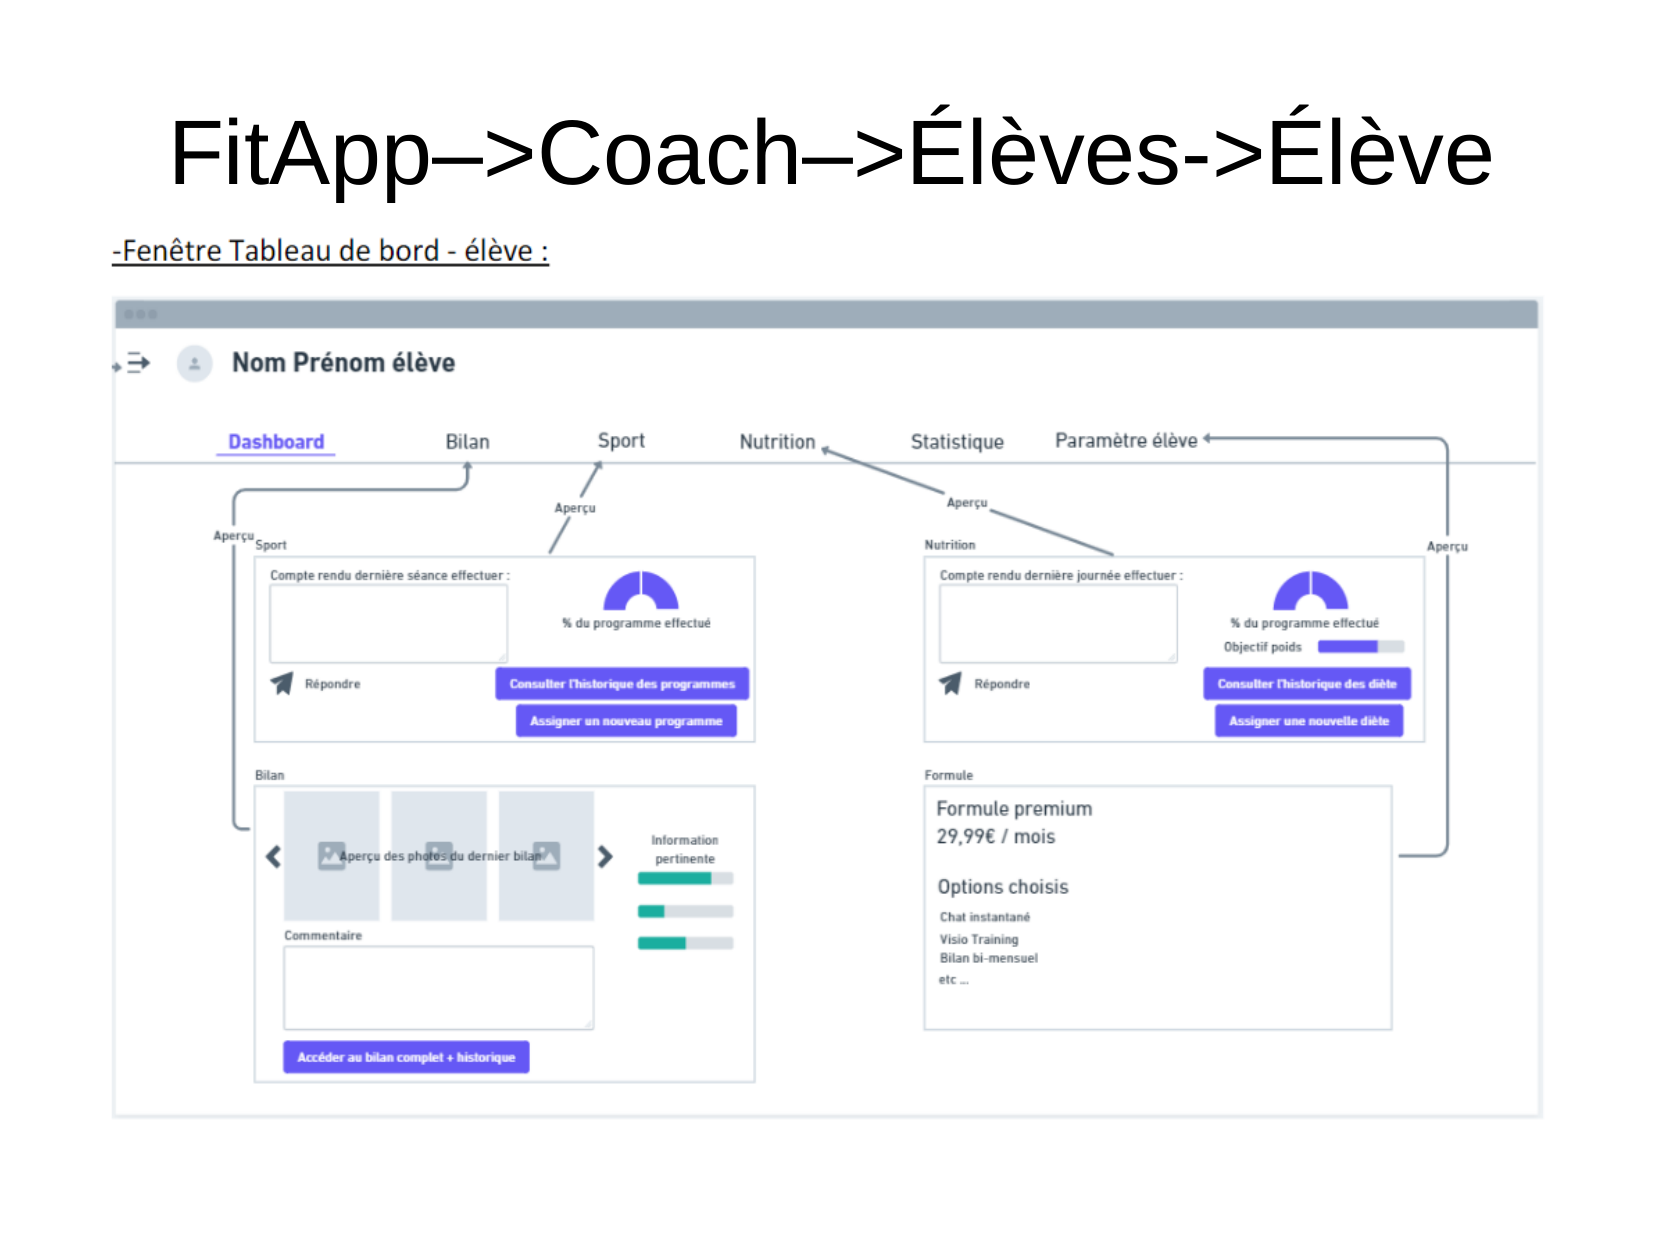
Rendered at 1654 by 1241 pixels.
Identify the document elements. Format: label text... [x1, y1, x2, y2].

picture [94, 225, 1560, 1134]
title FitApp–>Coach–>Élèves->Élève [35, 49, 1630, 257]
